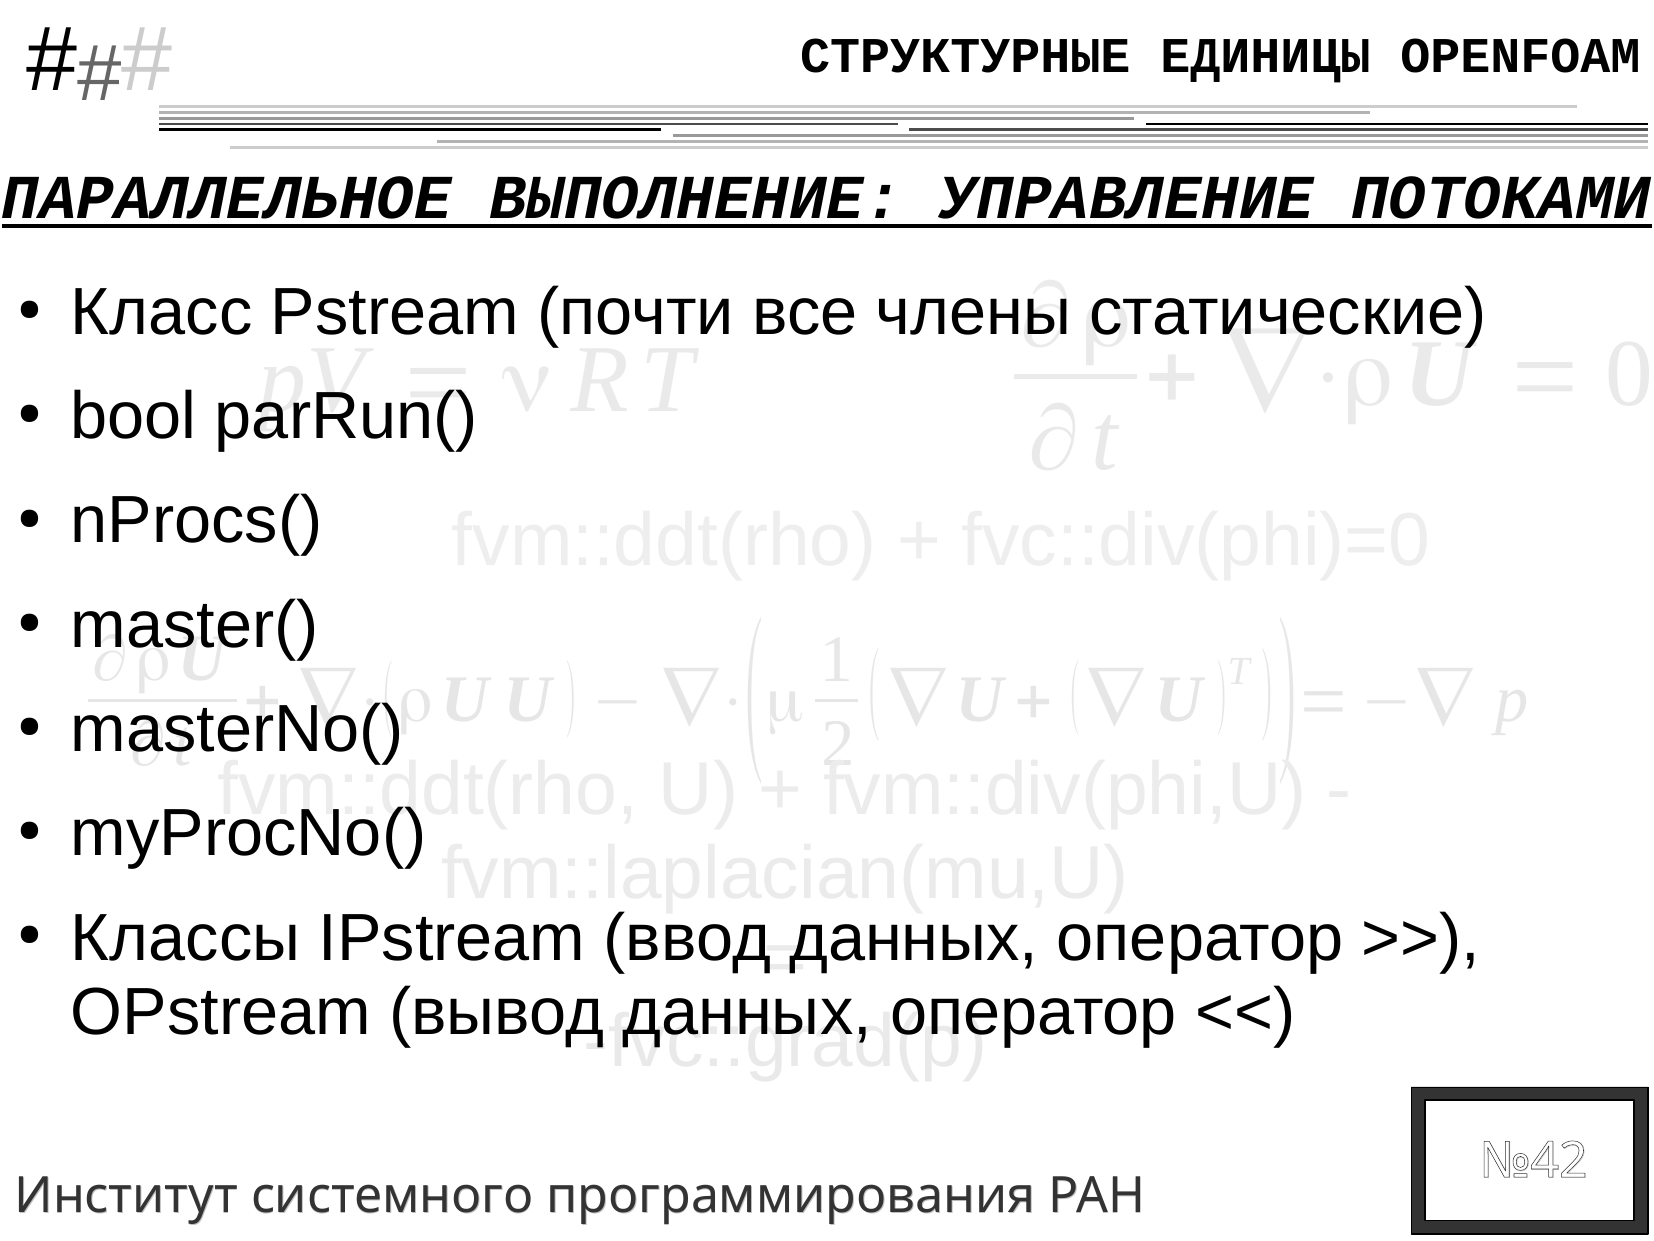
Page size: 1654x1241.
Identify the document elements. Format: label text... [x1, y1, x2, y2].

list Класс Pstream (почти все члены статические) bool parRun() nProcs() master() masterNo() myProcNo() Классы IPstream (ввод данных, оператор >>), OPstream (вывод данных, оператор <<) [0, 274, 1654, 1093]
title ПАРАЛЛЕЛЬНОЕ ВЫПОЛНЕНИЕ: УПРАВЛЕНИЕ ПОТОКАМИ [0, 147, 1654, 257]
